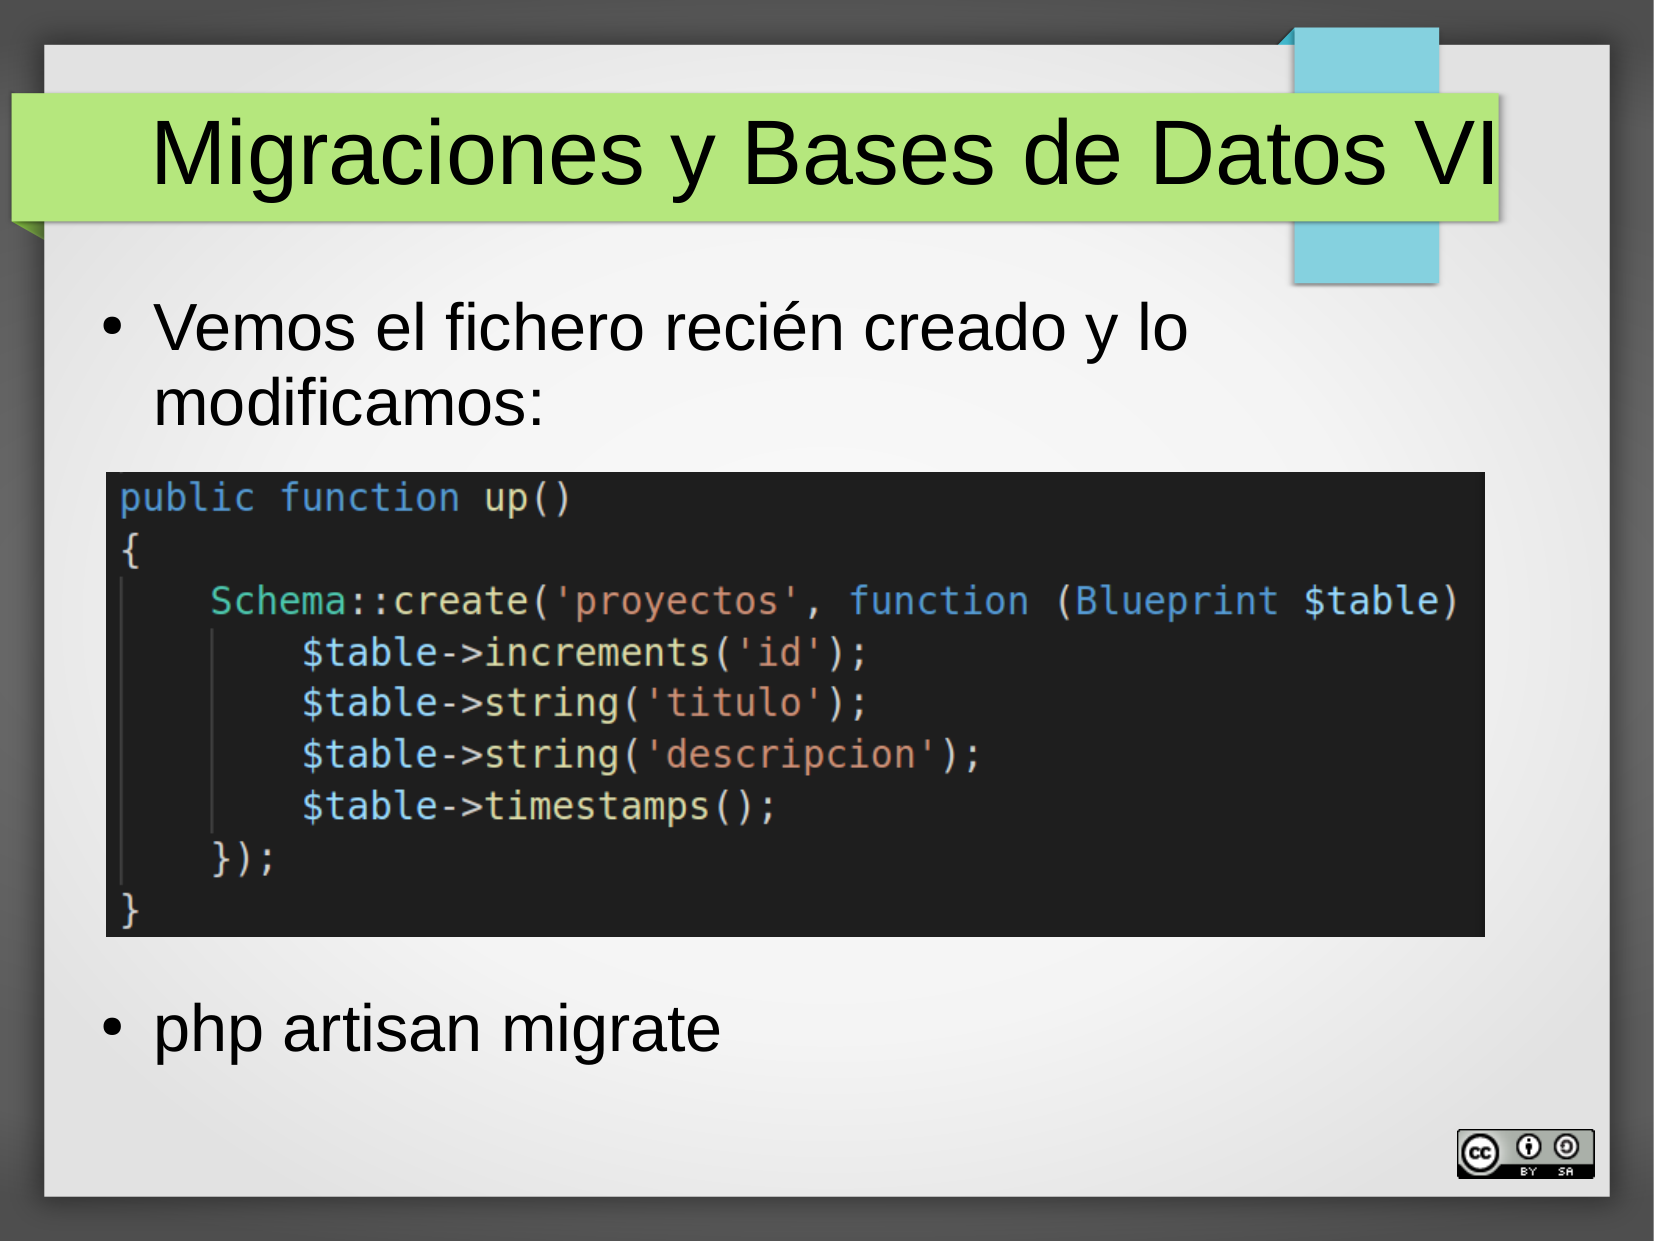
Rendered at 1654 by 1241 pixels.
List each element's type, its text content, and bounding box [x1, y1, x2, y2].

list Vemos el fichero recién creado y lo modificamos: php artisan migrate [82, 290, 1571, 1134]
title Migraciones y Bases de Datos VI [82, 49, 1571, 257]
picture [0, 0, 1654, 1241]
